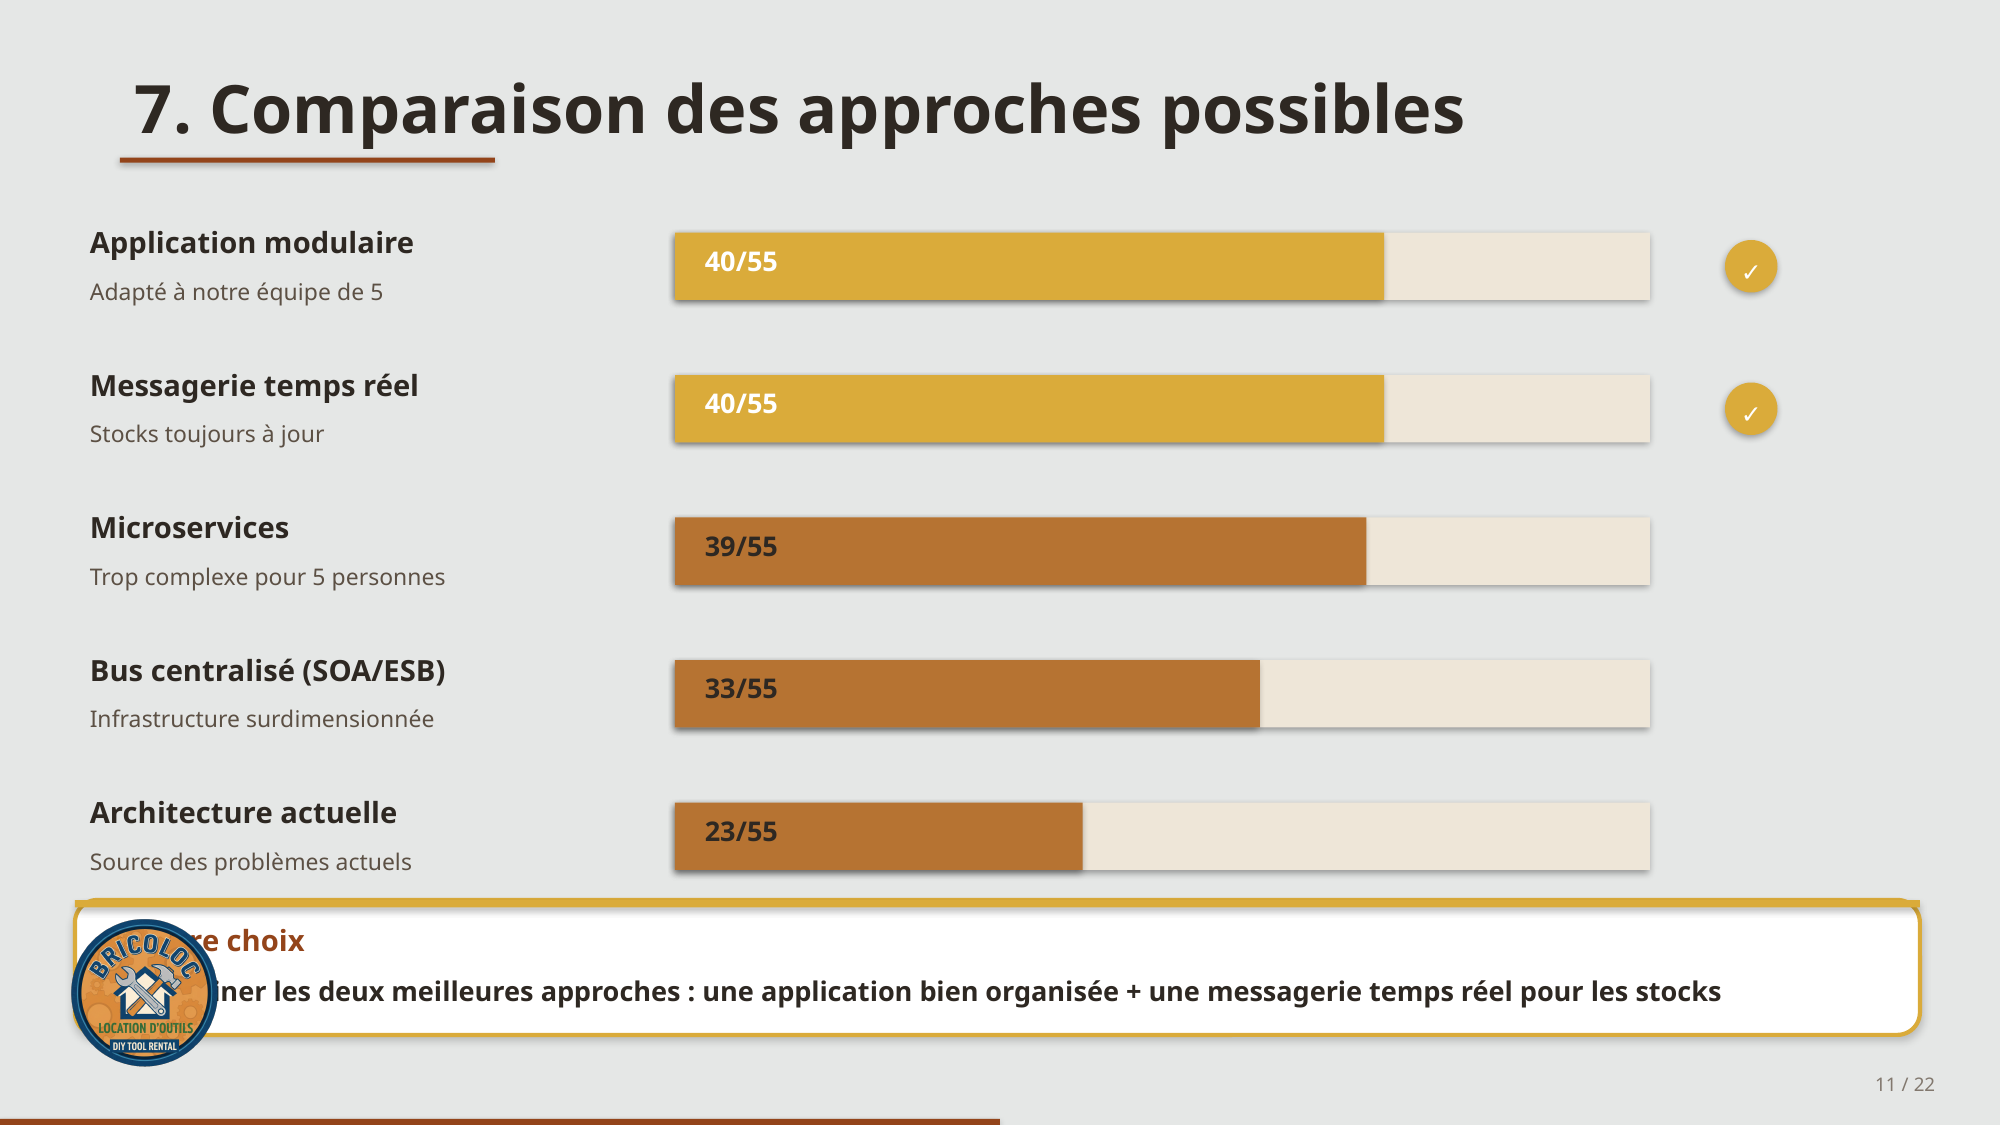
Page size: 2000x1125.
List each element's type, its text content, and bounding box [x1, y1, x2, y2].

text_box Application modulaire [74, 217, 645, 268]
text_box [245, 899, 1920, 1035]
text_box Infrastructure surdimensionnée [74, 697, 645, 740]
text_box Notre choix [245, 914, 1845, 965]
text_box [119, 157, 495, 163]
text_box [1732, 239, 1771, 248]
text_box 33/55 [689, 664, 915, 712]
text_box [674, 517, 1650, 585]
text_box Microservices [74, 502, 645, 553]
text_box 39/55 [689, 521, 915, 570]
text_box Source des problèmes actuels [74, 840, 645, 883]
text_box 11 / 22 [1799, 1065, 1950, 1103]
text_box 23/55 [689, 806, 915, 855]
text_box 40/55 [689, 236, 915, 285]
text_box Combiner les deux meilleures approches : une application bien organisée + une messagerie temps réel pour les stocks [245, 967, 1845, 1015]
text_box Trop complexe pour 5 personnes [74, 554, 645, 598]
text_box [0, 1118, 1000, 1125]
text_box [674, 232, 1650, 300]
text_box [674, 802, 1650, 870]
picture [45, 895, 245, 1095]
text_box Messagerie temps réel [74, 359, 645, 410]
text_box 7. Comparaison des approches possibles [119, 59, 1620, 155]
text_box Stocks toujours à jour [74, 412, 645, 455]
text_box [674, 375, 1650, 443]
text_box [674, 660, 1650, 728]
text_box 40/55 [689, 379, 915, 427]
text_box ✓ [1725, 248, 1778, 294]
text_box Adapté à notre équipe de 5 [74, 270, 645, 313]
text_box [1731, 382, 1771, 391]
text_box Architecture actuelle [74, 787, 645, 838]
text_box Bus centralisé (SOA/ESB) [74, 644, 645, 695]
text_box ✓ [1725, 391, 1778, 437]
